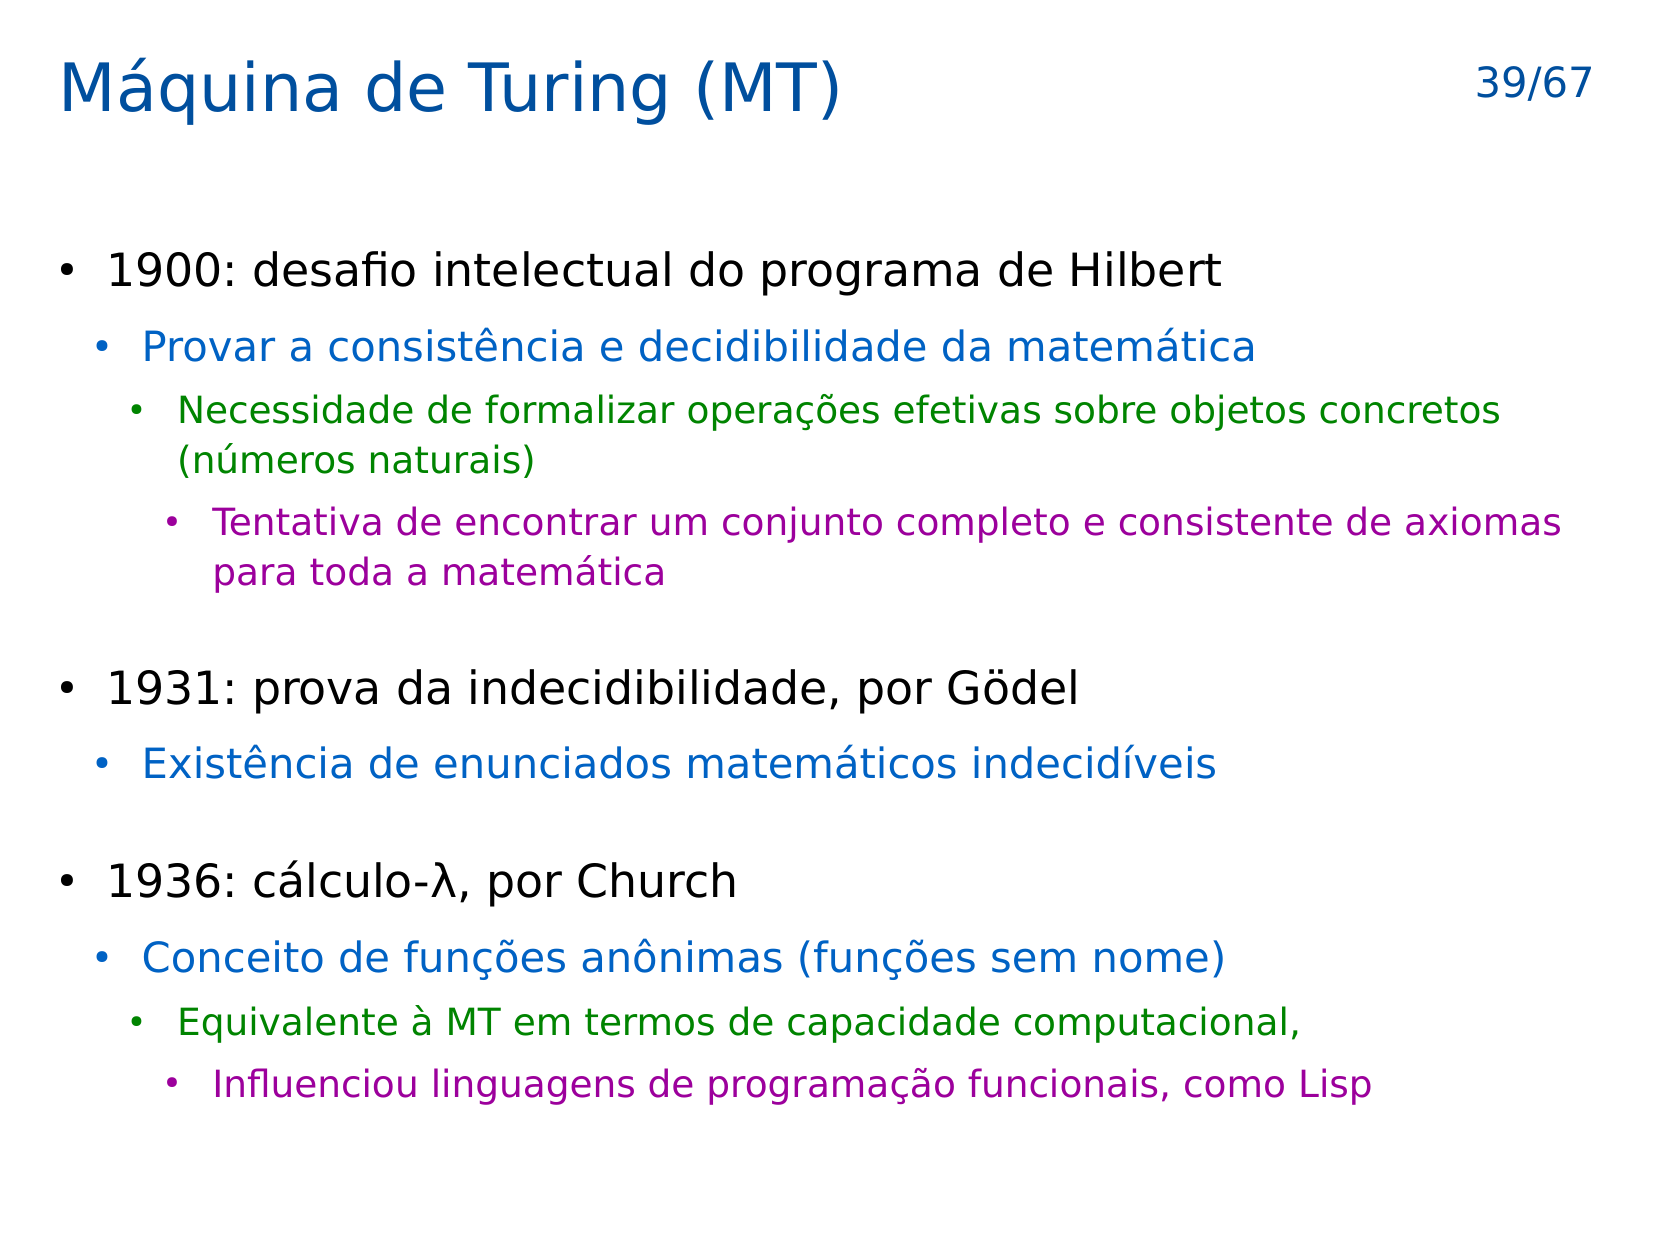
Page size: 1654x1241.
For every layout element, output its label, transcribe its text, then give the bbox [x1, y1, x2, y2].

list 1900: desafio intelectual do programa de Hilbert Provar a consistência e decidibilidade da matemática Necessidade de formalizar operações efetivas sobre objetos concretos (números naturais) Tentativa de encontrar um conjunto completo e consistente de axiomas para toda a matemática 1931: prova da indecidibilidade, por Gödel Existência de enunciados matemáticos indecidíveis 1936: cálculo-λ, por Church Conceito de funções anônimas (funções sem nome) Equivalente à MT em termos de capacidade computacional, Influenciou linguagens de programação funcionais, como Lisp [59, 236, 1595, 1211]
title Máquina de Turing (MT) [59, 29, 1625, 148]
